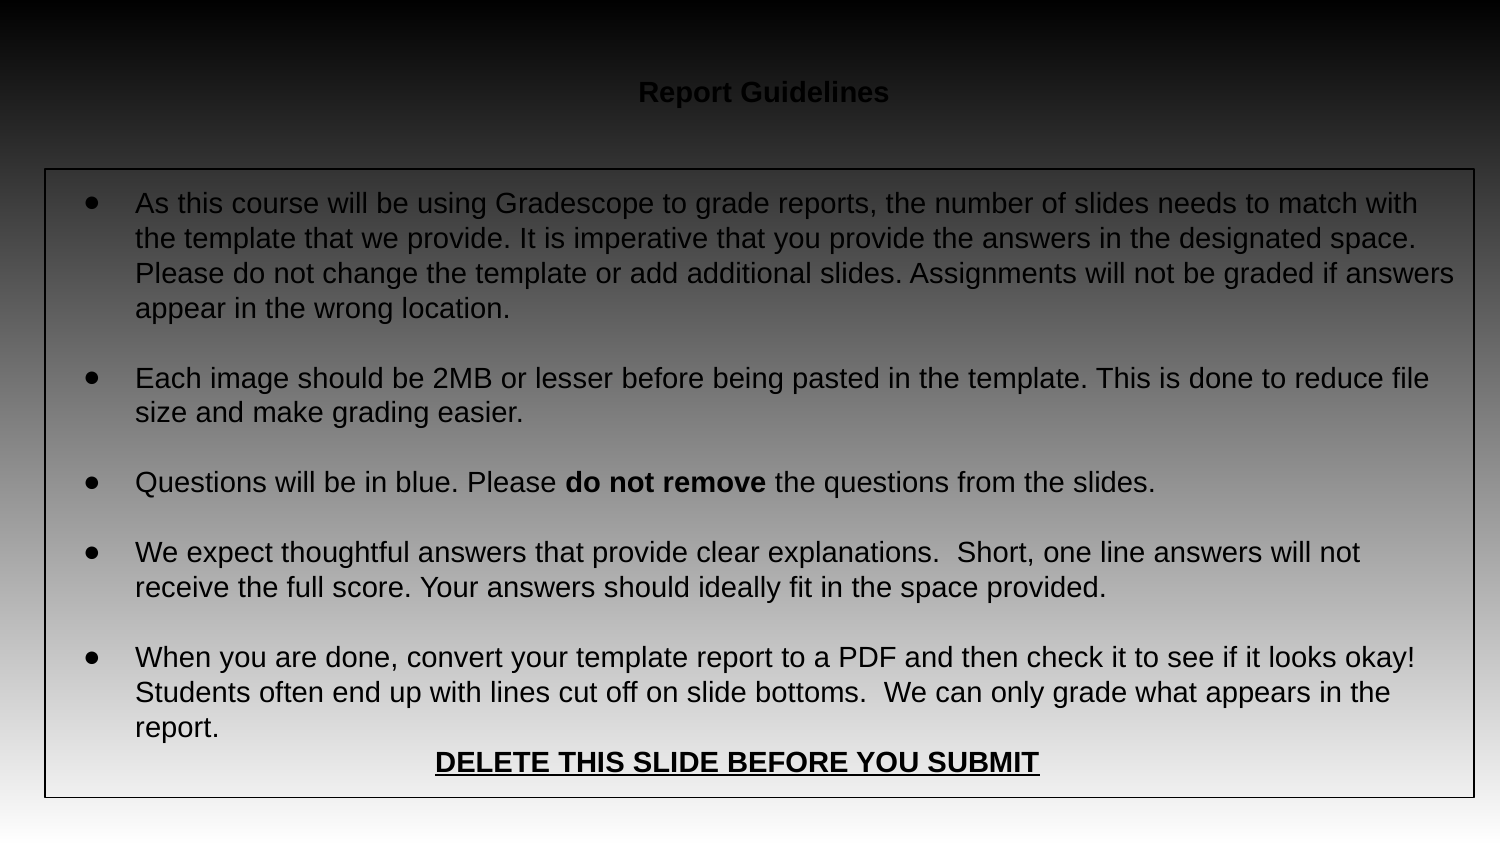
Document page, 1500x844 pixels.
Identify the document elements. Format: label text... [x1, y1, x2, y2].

text_box As this course will be using Gradescope to grade reports, the number of slides needs to match with the template that we provide. It is imperative that you provide the answers in the designated space. Please do not change the template or add additional slides. Assignments will not be graded if answers appear in the wrong location. Each image should be 2MB or lesser before being pasted in the template. This is done to reduce file size and make grading easier. Questions will be in blue. Please do not remove the questions from the slides. We expect thoughtful answers that provide clear explanations. Short, one line answers will not receive the full score. Your answers should ideally fit in the space provided. When you are done, convert your template report to a PDF and then check it to see if it looks okay! Students often end up with lines cut off on slide bottoms. We can only grade what appears in the report. DELETE THIS SLIDE BEFORE YOU SUBMIT [45, 169, 1474, 798]
subtitle Report Guidelines [126, 58, 1402, 169]
